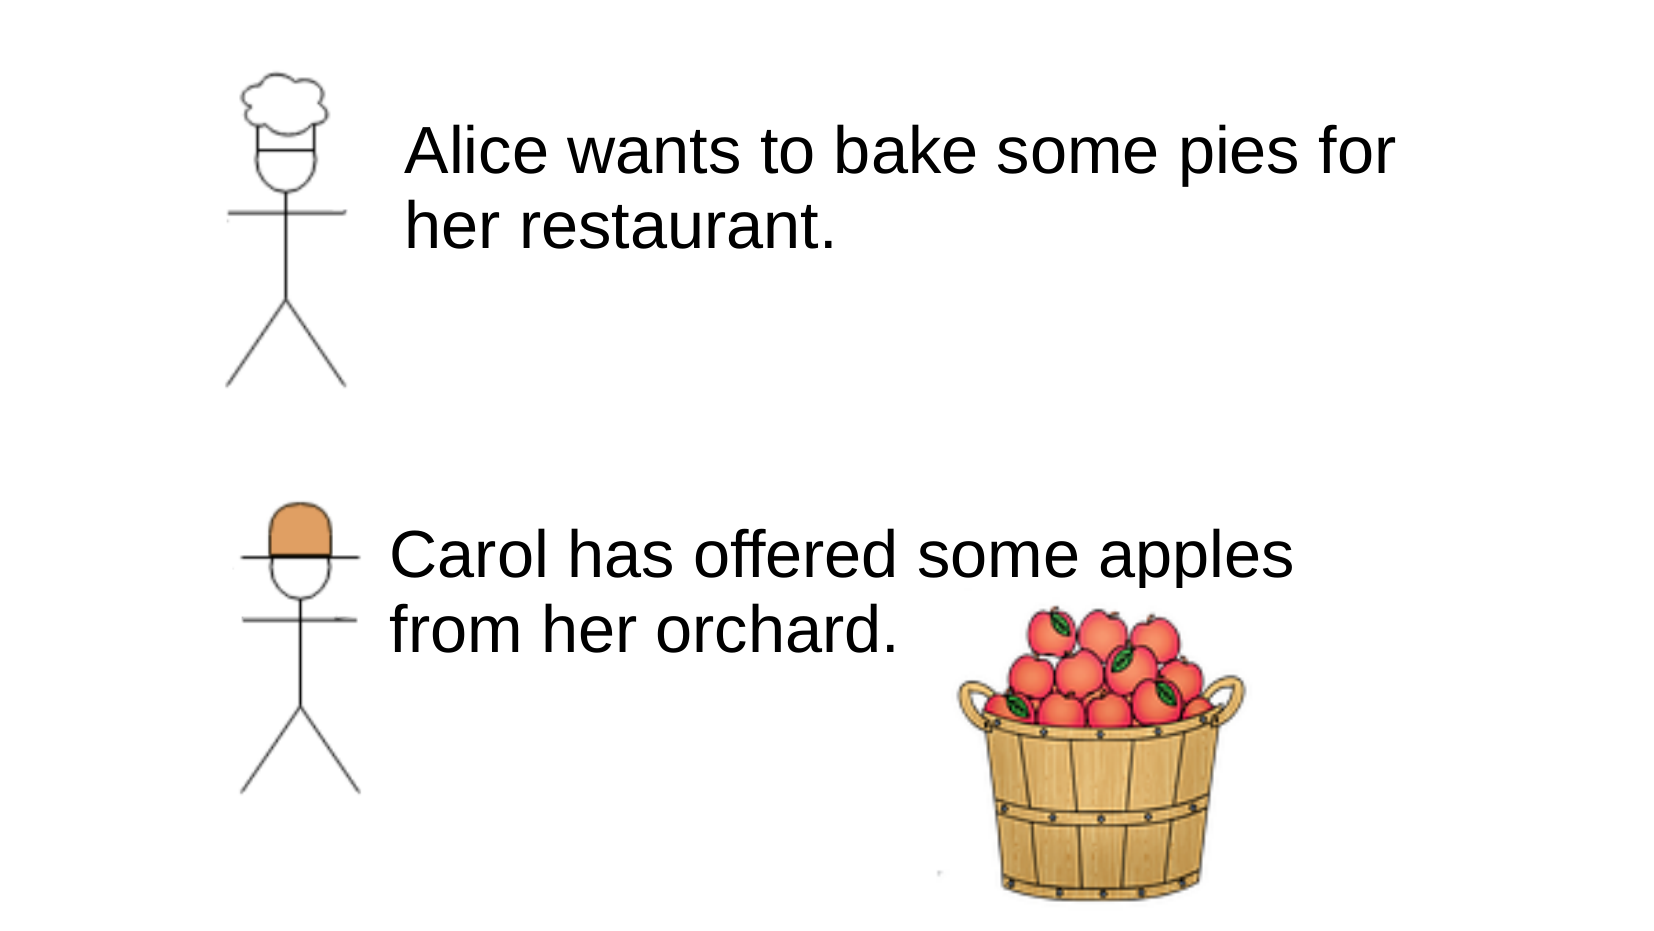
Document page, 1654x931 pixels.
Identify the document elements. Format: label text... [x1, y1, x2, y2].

picture [195, 479, 405, 809]
text_box Alice wants to bake some pies for her restaurant. [390, 105, 1426, 271]
picture [897, 588, 1258, 925]
picture [180, 59, 395, 392]
text_box Carol has offered some apples from her orchard. [375, 510, 1411, 675]
